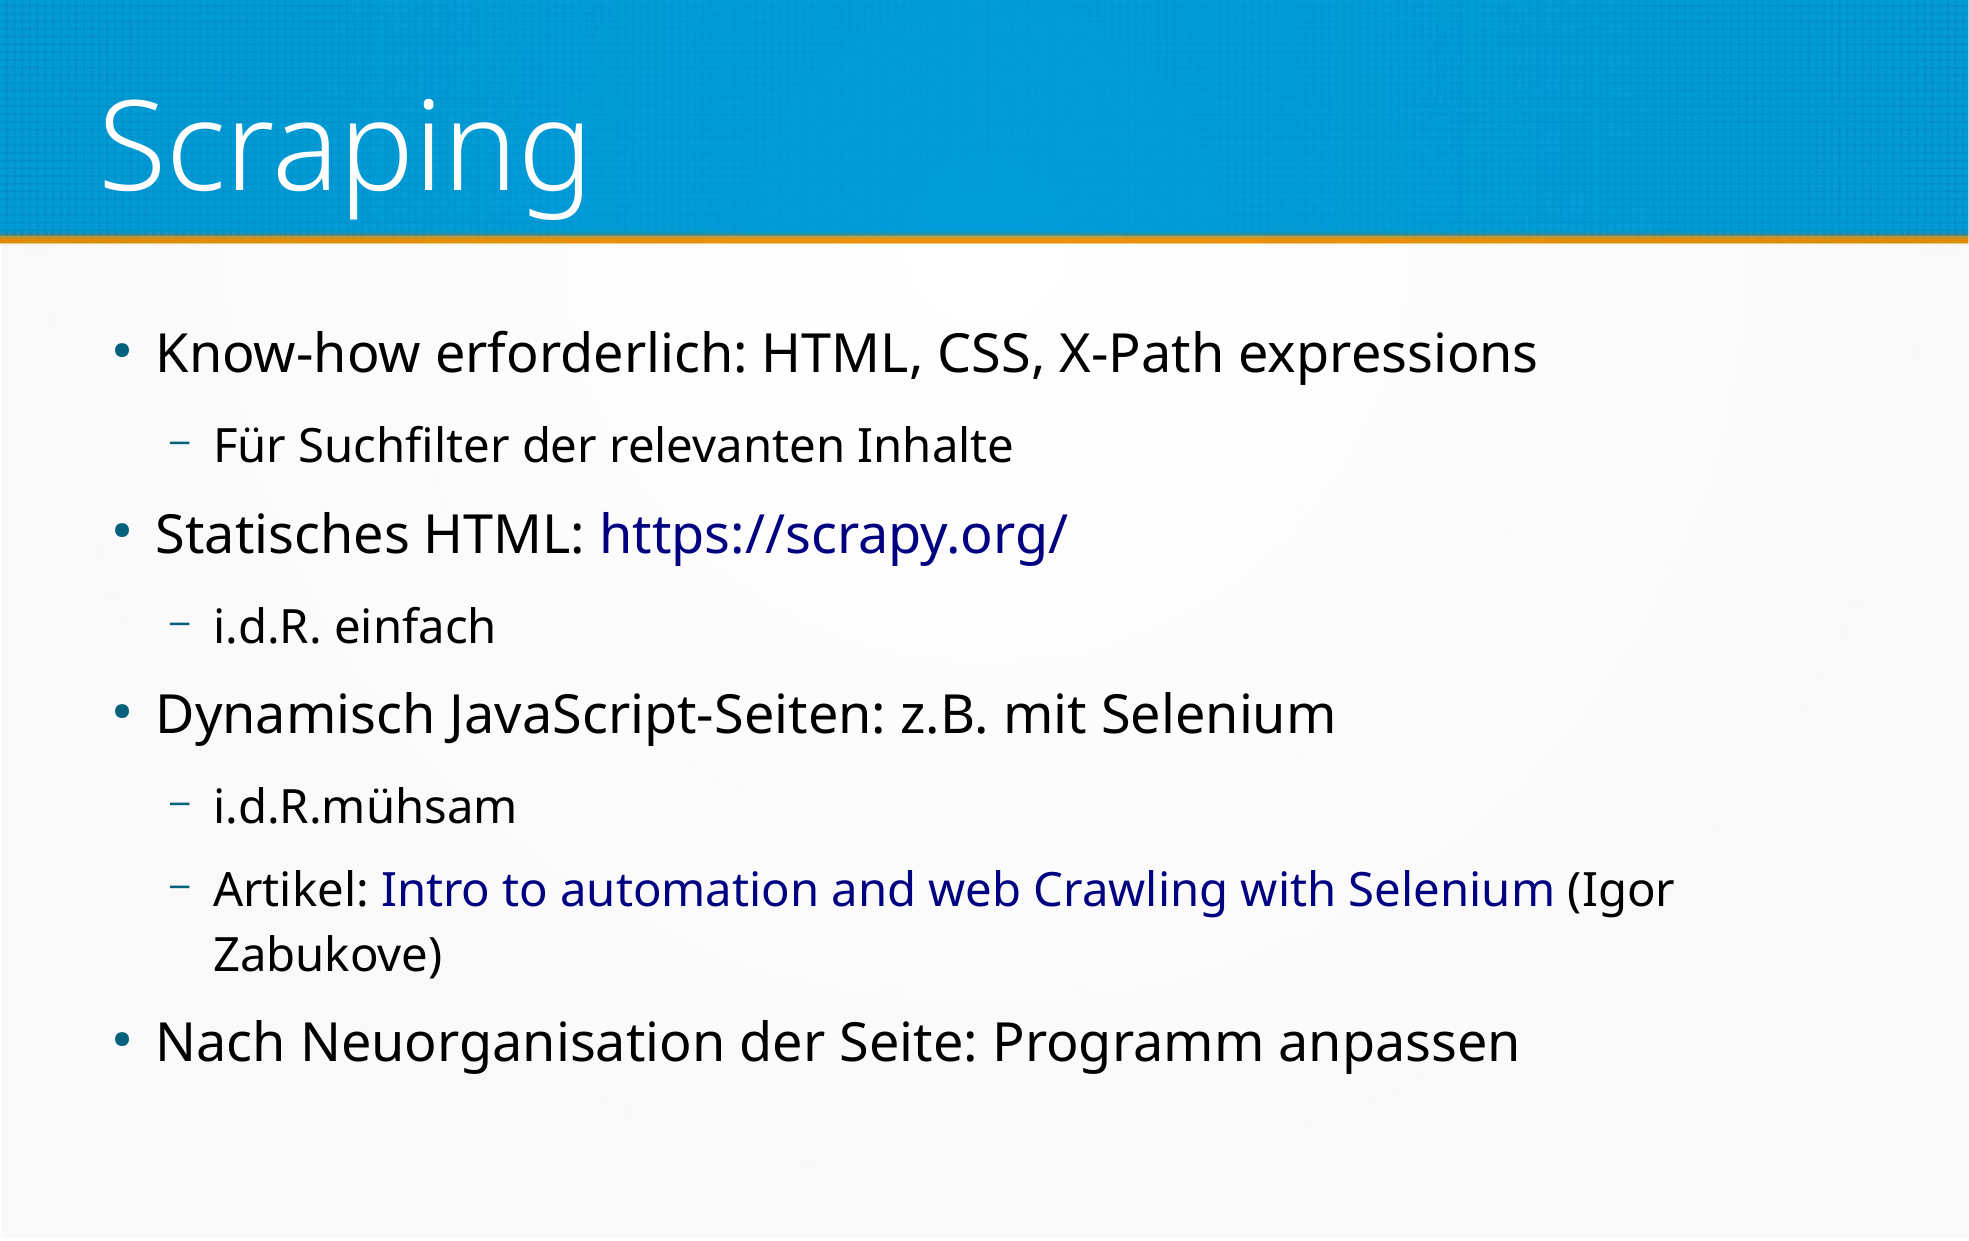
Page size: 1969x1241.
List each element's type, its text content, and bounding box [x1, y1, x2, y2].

list Know-how erforderlich: HTML, CSS, X-Path expressions Für Suchfilter der relevanten Inhalte Statisches HTML: https://scrapy.org/ i.d.R. einfach Dynamisch JavaScript-Seiten: z.B. mit Selenium i.d.R.mühsam Artikel: Intro to automation and web Crawling with Selenium (Igor Zabukove) Nach Neuorganisation der Seite: Programm anpassen [98, 315, 1861, 1081]
title Scraping [98, 19, 1870, 227]
picture [0, 233, 1969, 1241]
